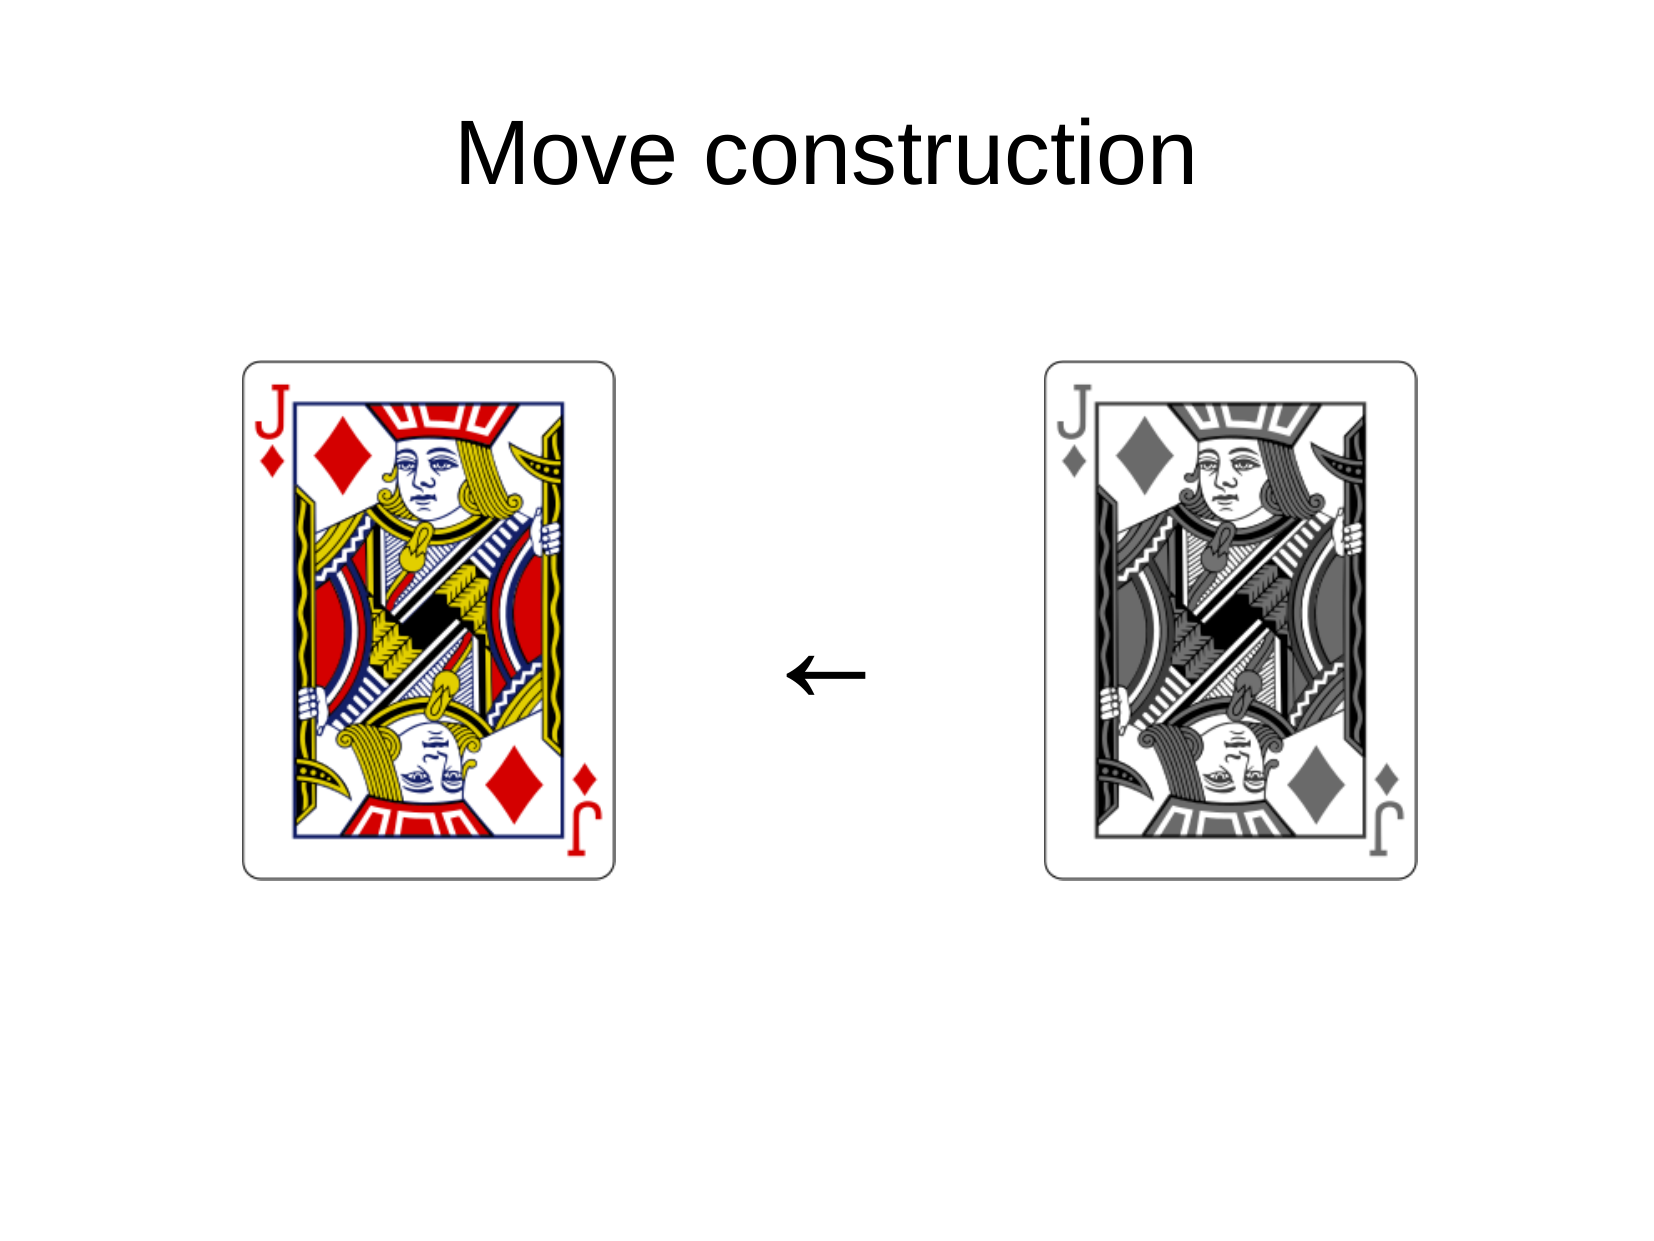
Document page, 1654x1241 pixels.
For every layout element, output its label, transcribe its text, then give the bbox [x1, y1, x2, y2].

title Move construction [82, 49, 1571, 257]
picture [242, 360, 616, 881]
text_box ← [761, 518, 892, 722]
picture [1044, 360, 1418, 881]
